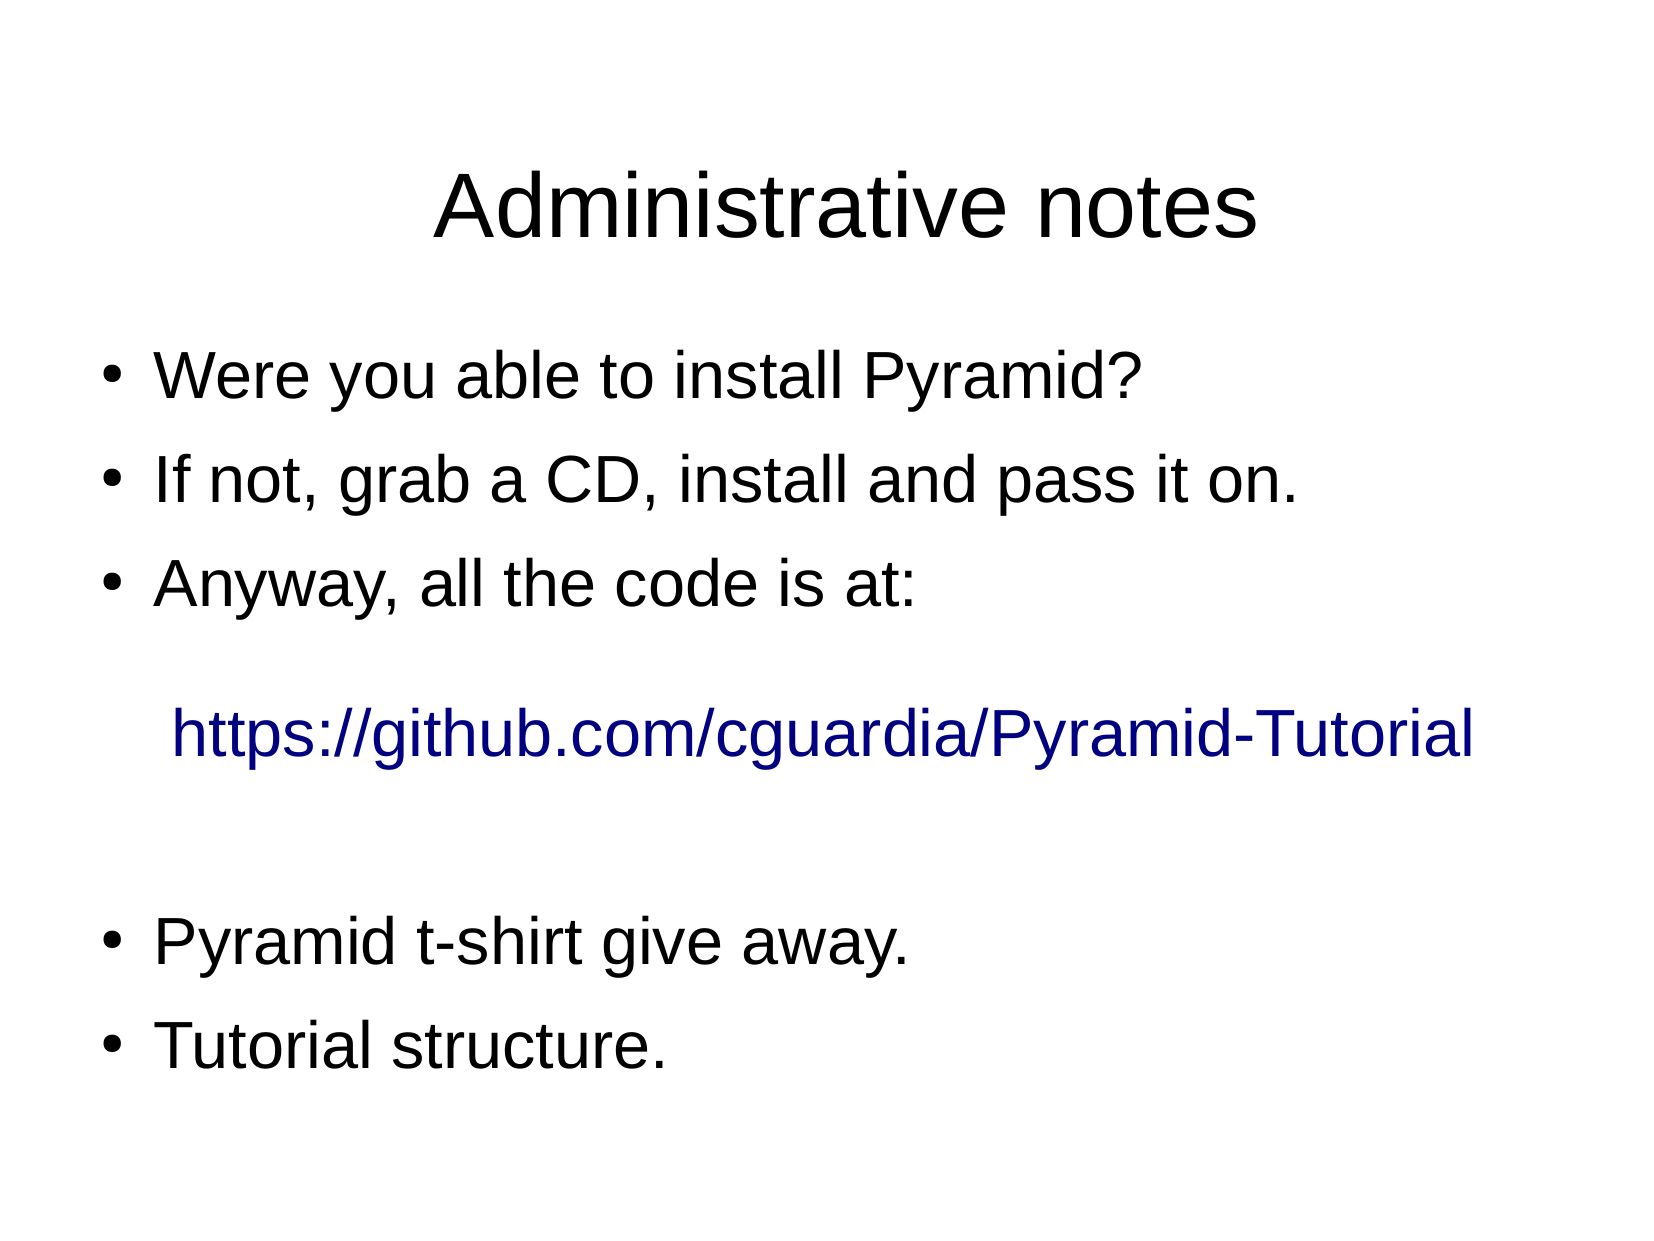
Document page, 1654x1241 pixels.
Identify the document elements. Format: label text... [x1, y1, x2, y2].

title Administrative notes [82, 112, 1612, 301]
list Were you able to install Pyramid? If not, grab a CD, install and pass it on. Anyway, all the code is at: https://github.com/cguardia/Pyramid-Tutorial Pyramid t-shirt give away. Tutorial structure. [82, 337, 1571, 1157]
